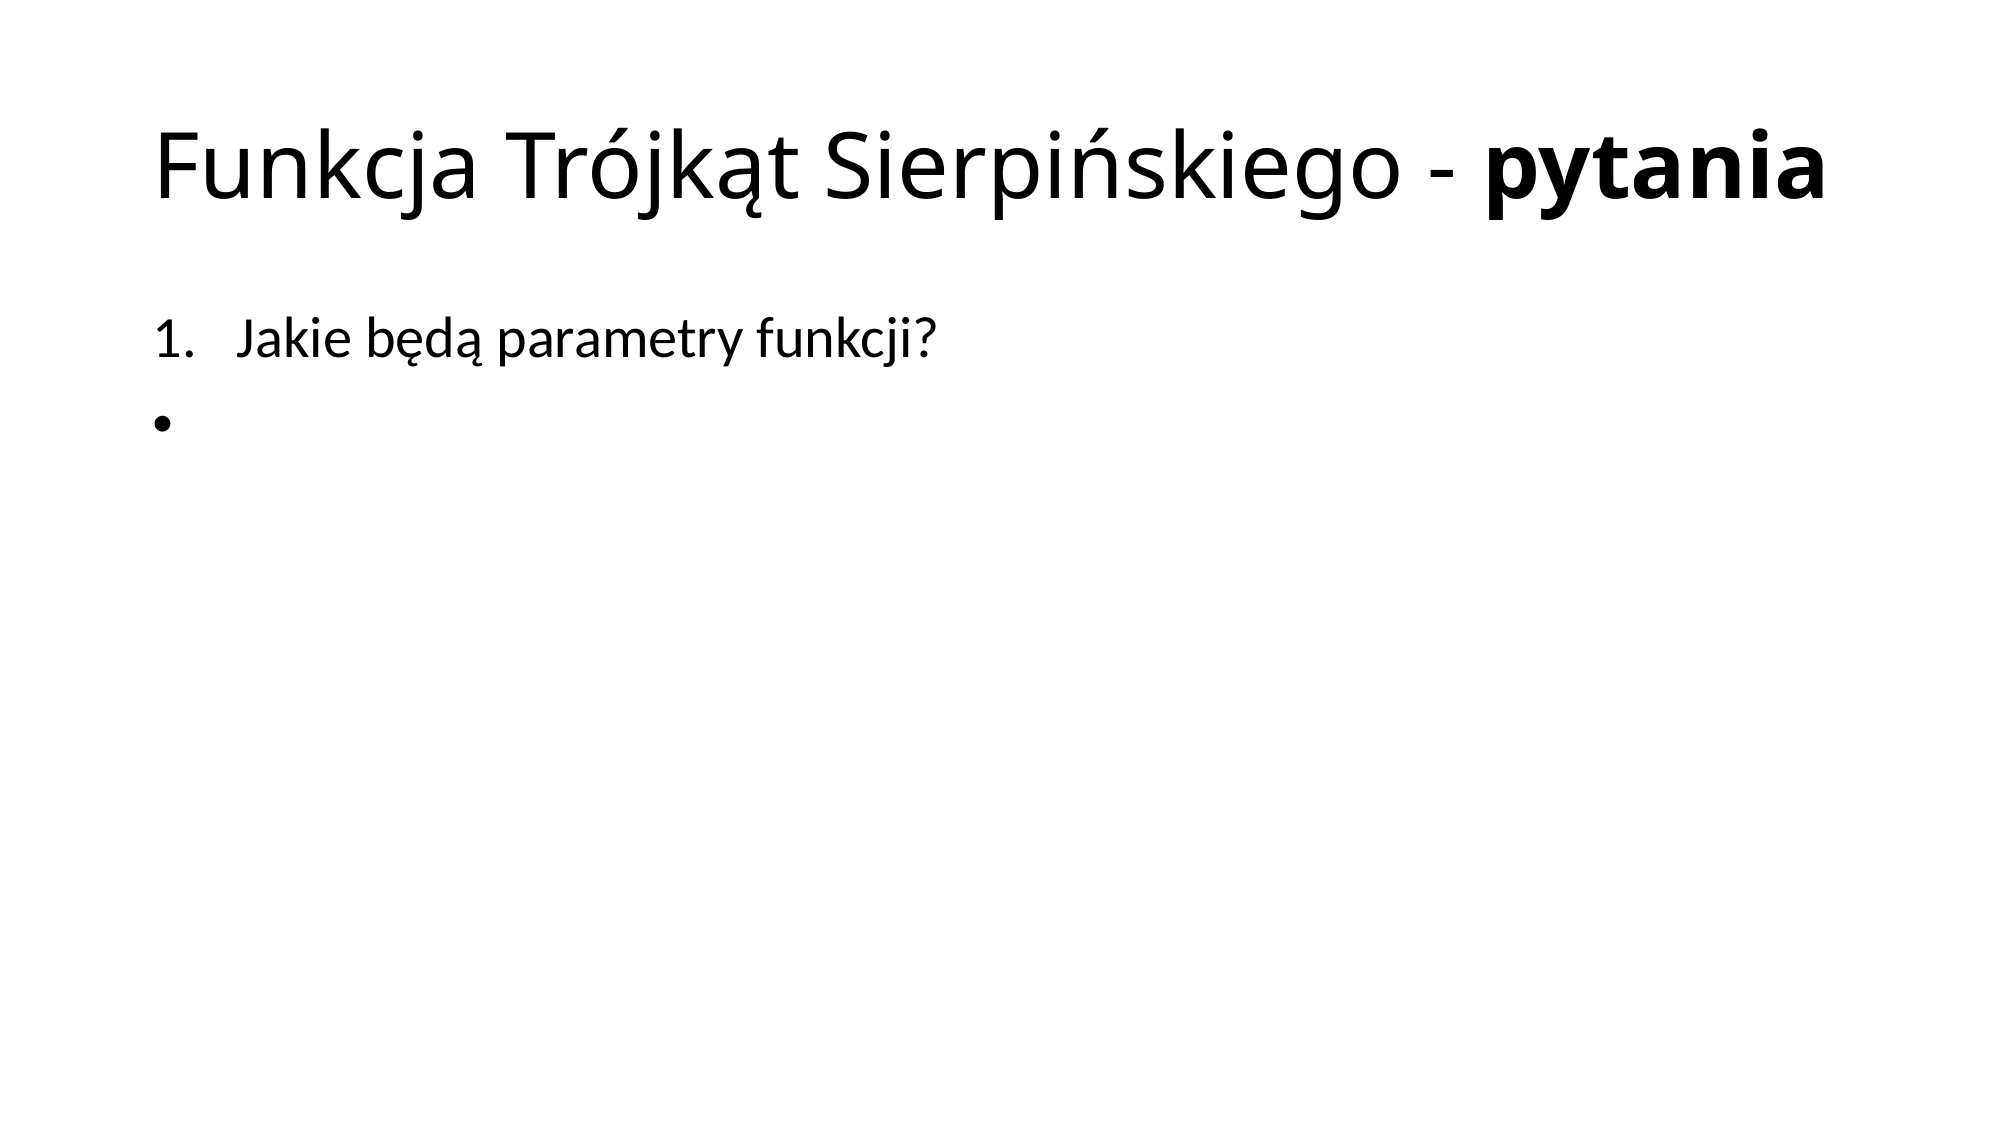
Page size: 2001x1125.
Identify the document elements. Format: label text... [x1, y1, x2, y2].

title Funkcja Trójkąt Sierpińskiego - pytania [137, 59, 1863, 278]
list Jakie będą parametry funkcji? [137, 299, 1863, 1014]
